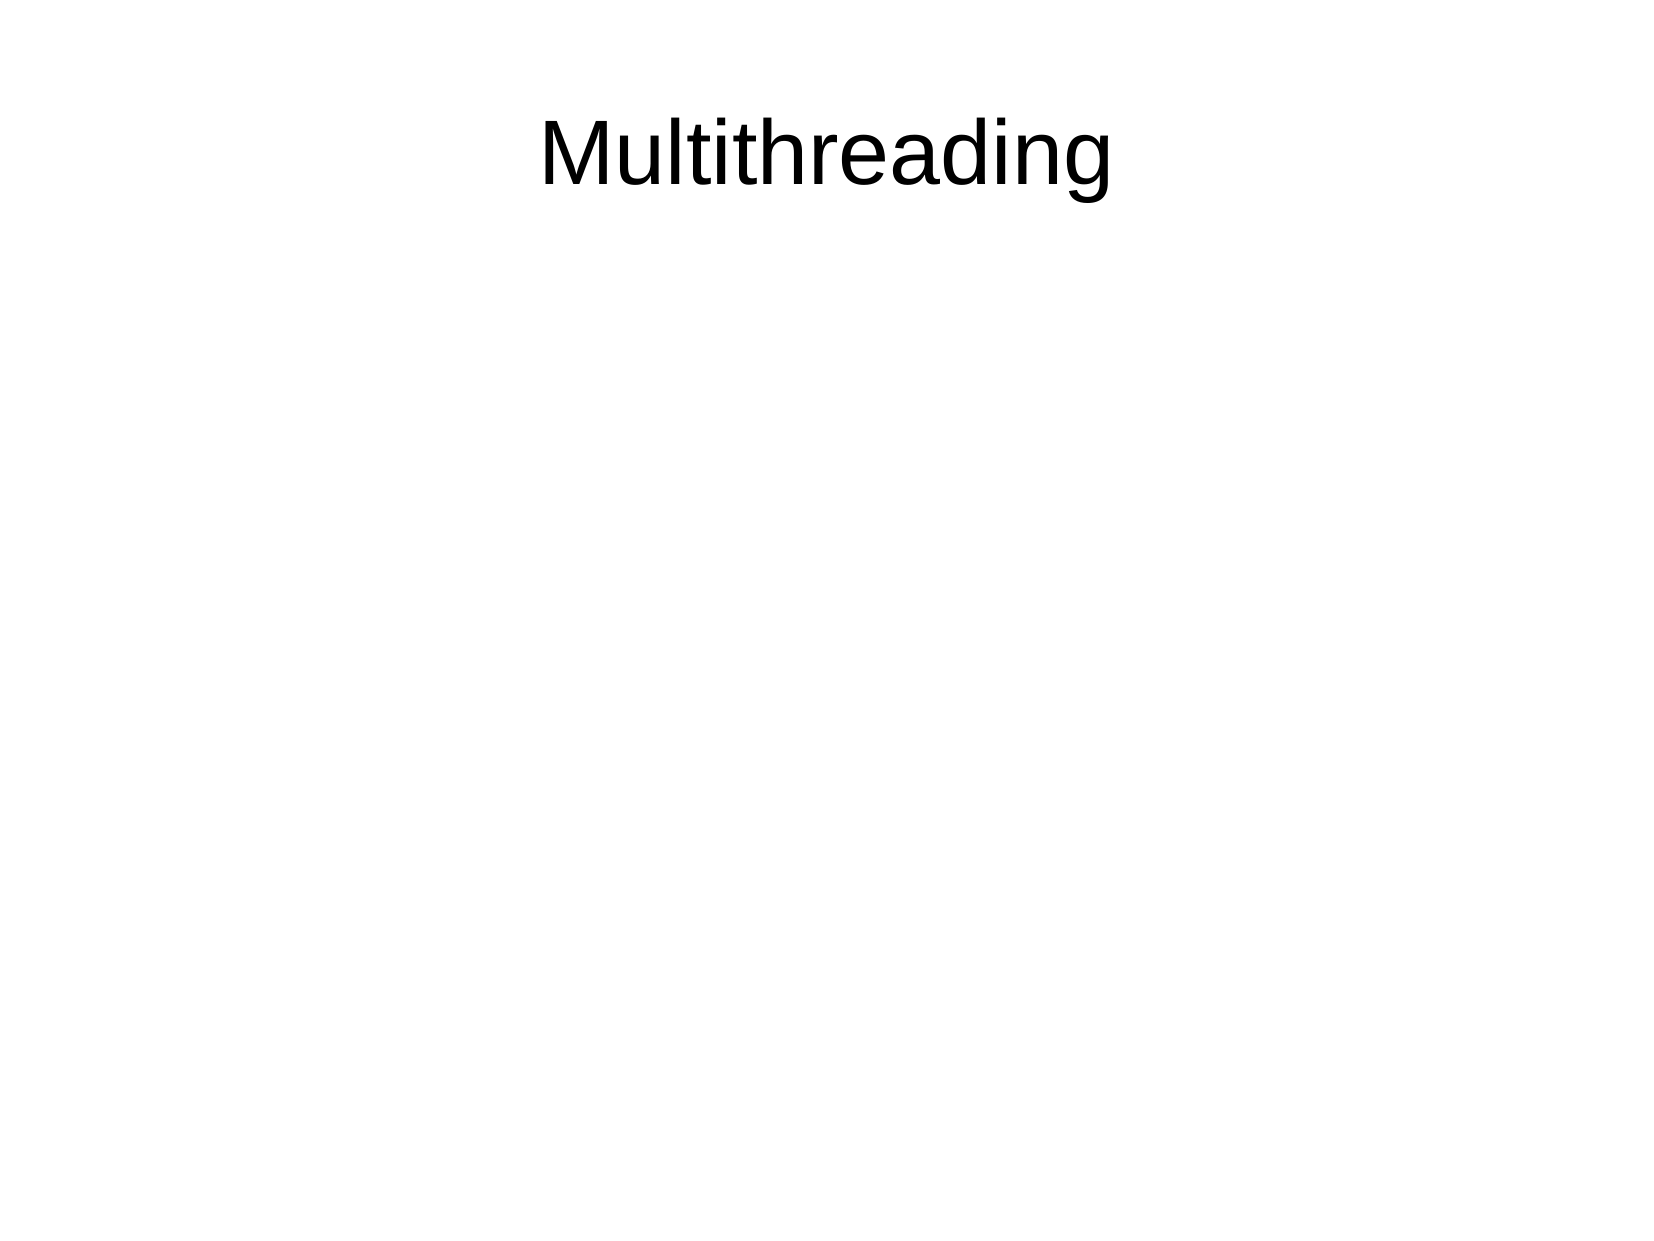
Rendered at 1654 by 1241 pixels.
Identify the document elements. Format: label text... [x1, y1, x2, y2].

title Multithreading [82, 49, 1571, 257]
